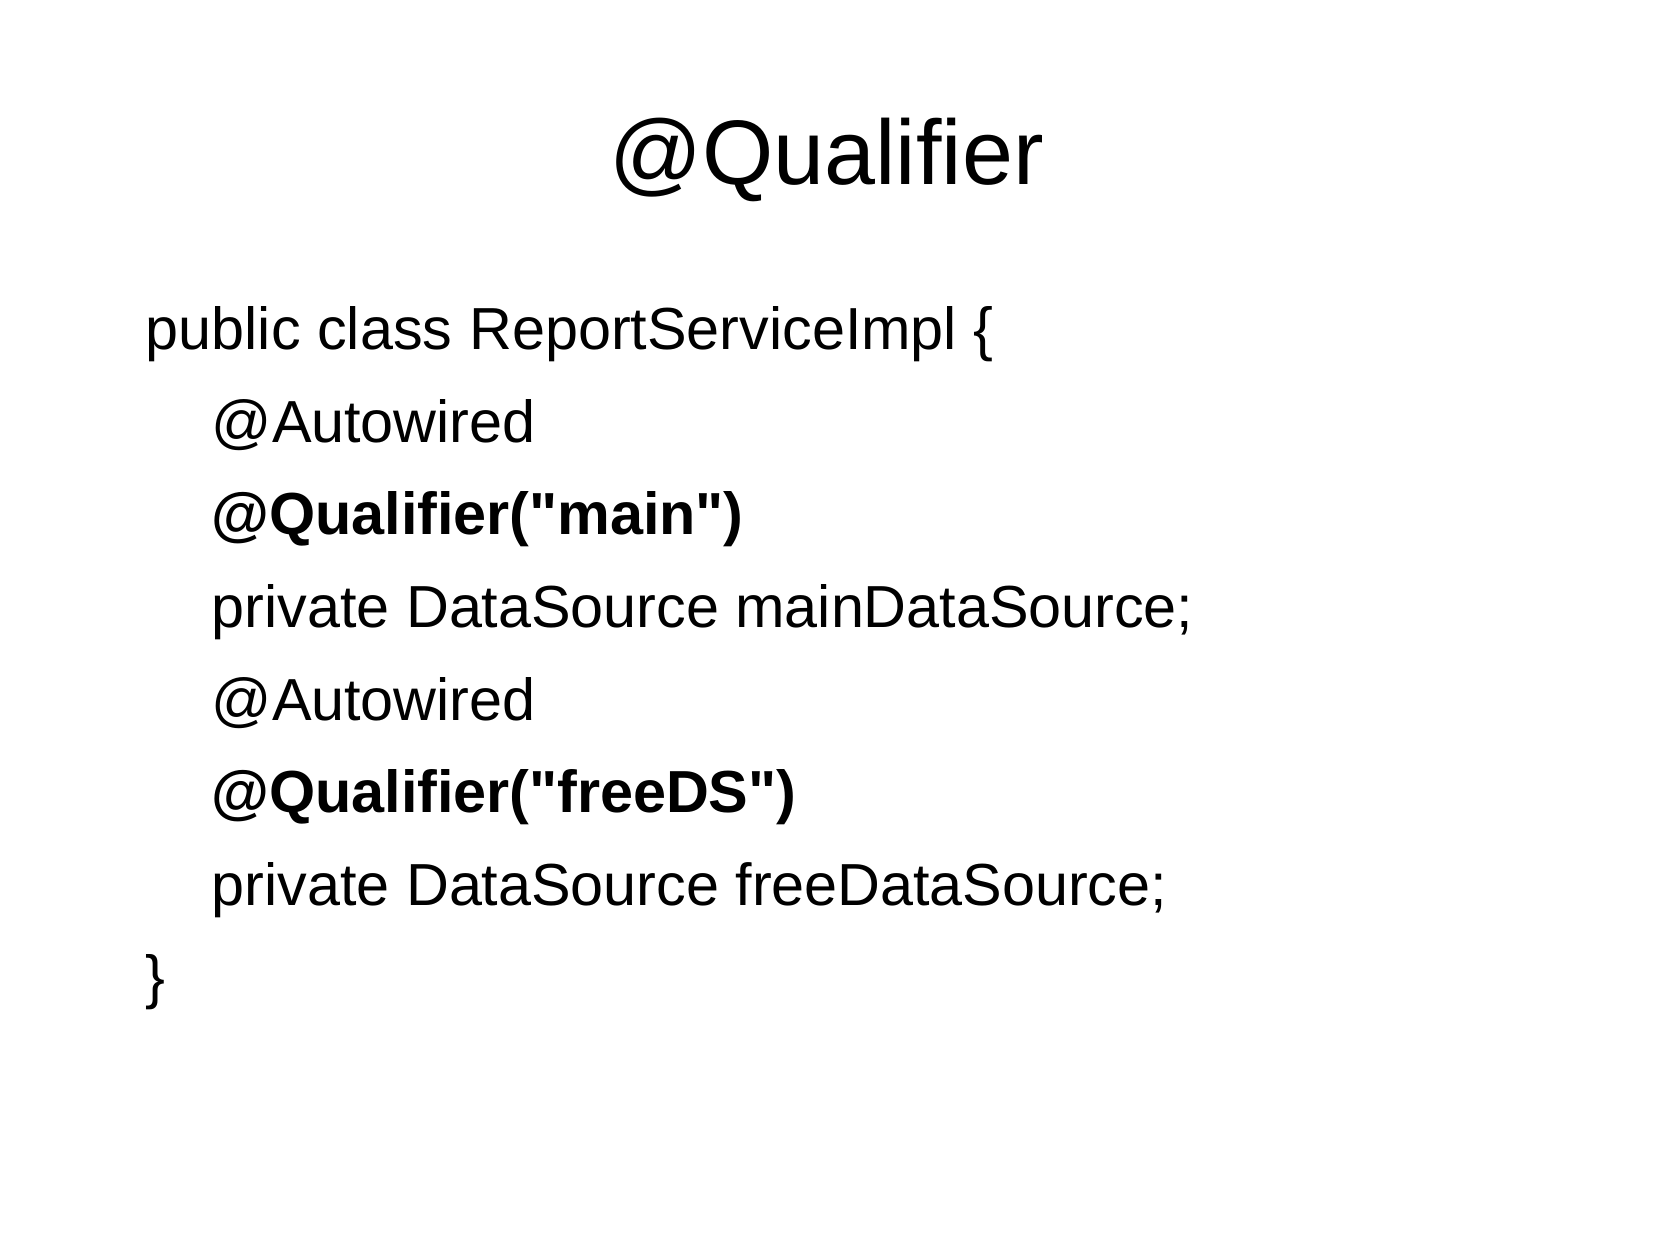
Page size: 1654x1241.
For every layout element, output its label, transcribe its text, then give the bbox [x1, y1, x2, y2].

list public class ReportServiceImpl { @Autowired @Qualifier("main") private DataSource mainDataSource; @Autowired @Qualifier("freeDS") private DataSource freeDataSource; } [82, 296, 1571, 1016]
title @Qualifier [82, 49, 1571, 257]
